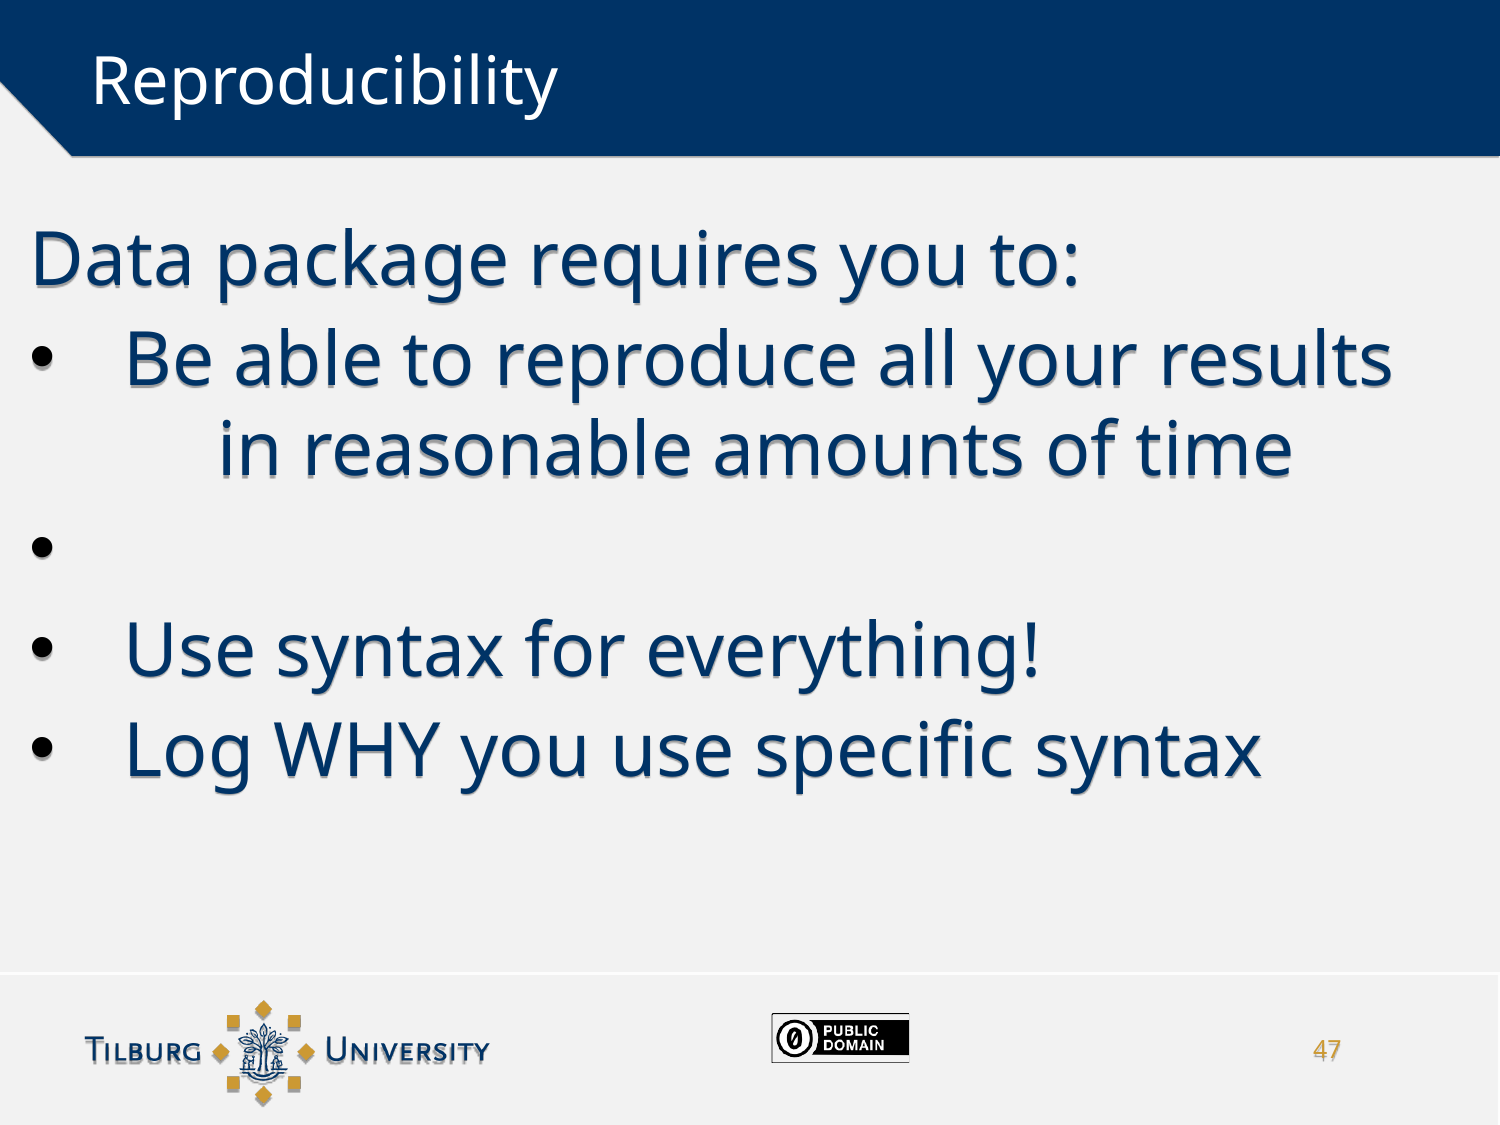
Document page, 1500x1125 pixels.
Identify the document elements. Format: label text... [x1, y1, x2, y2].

text_box Data package requires you to: Be able to reproduce all your results in reasonable amounts of time Use syntax for everything! Log WHY you use specific syntax [14, 202, 1450, 971]
text_box [1298, 1026, 1426, 1087]
title Reproducibility [75, 0, 1426, 156]
text_box [772, 1014, 909, 1062]
